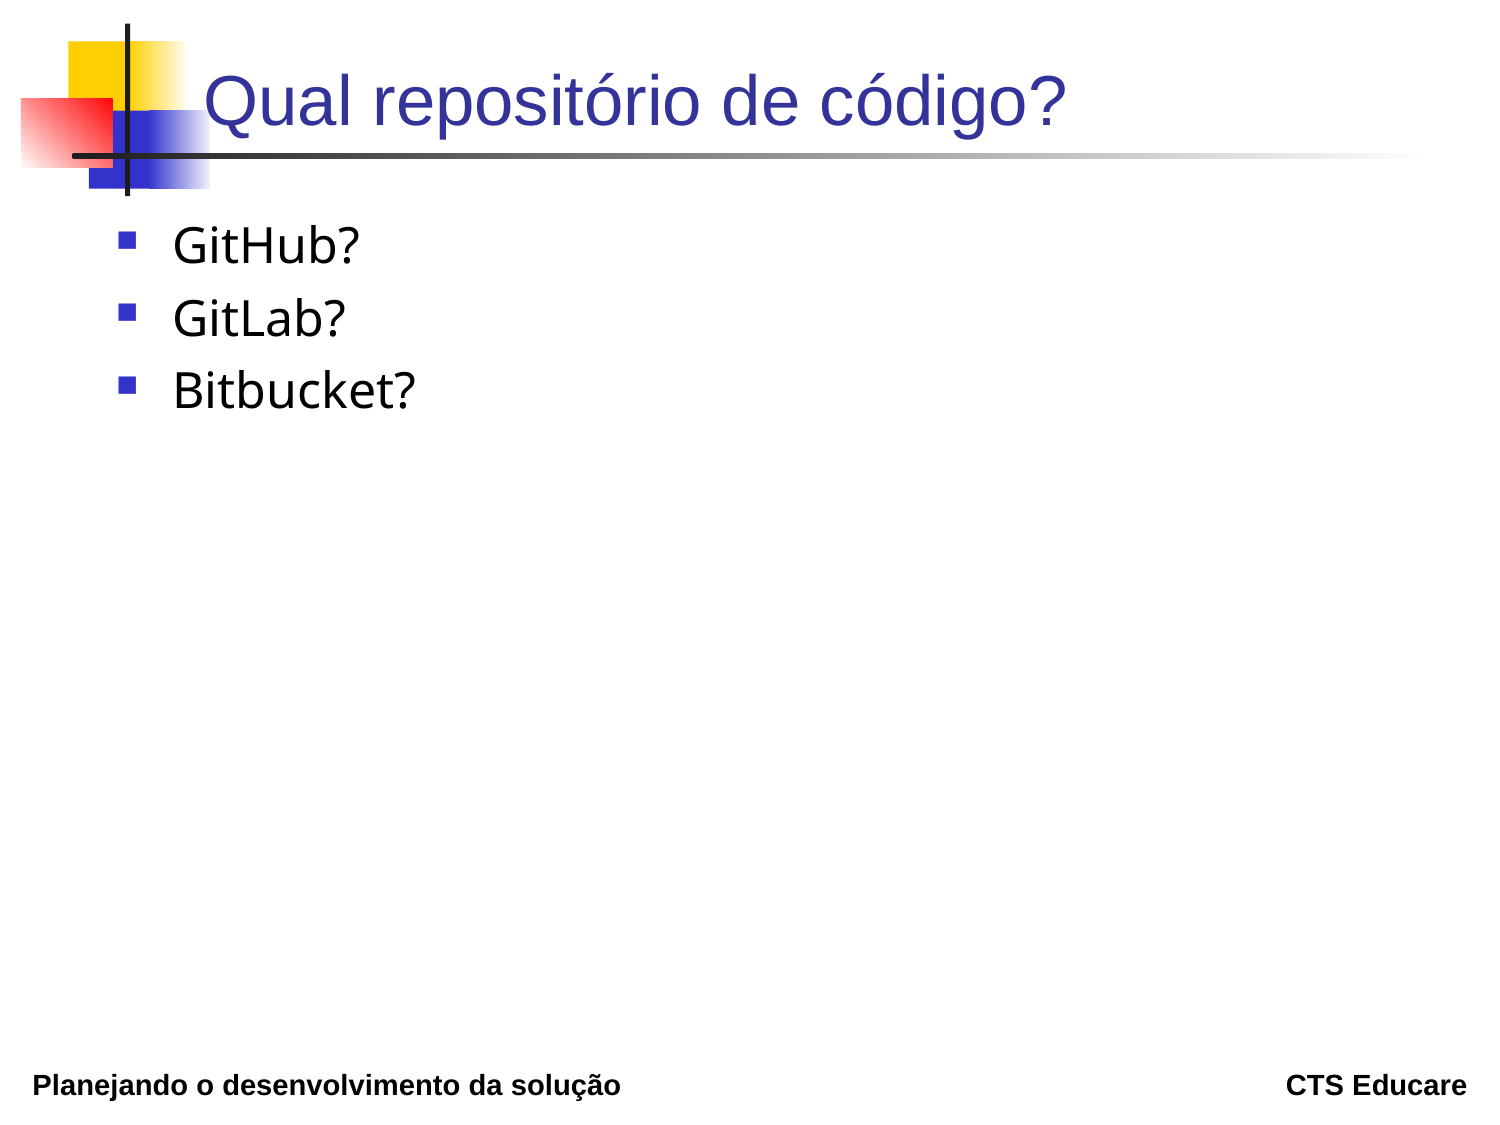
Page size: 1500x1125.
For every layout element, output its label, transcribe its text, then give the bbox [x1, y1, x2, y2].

list GitHub? GitLab? Bitbucket? [100, 206, 1447, 1024]
title Qual repositório de código? [188, 46, 1468, 149]
